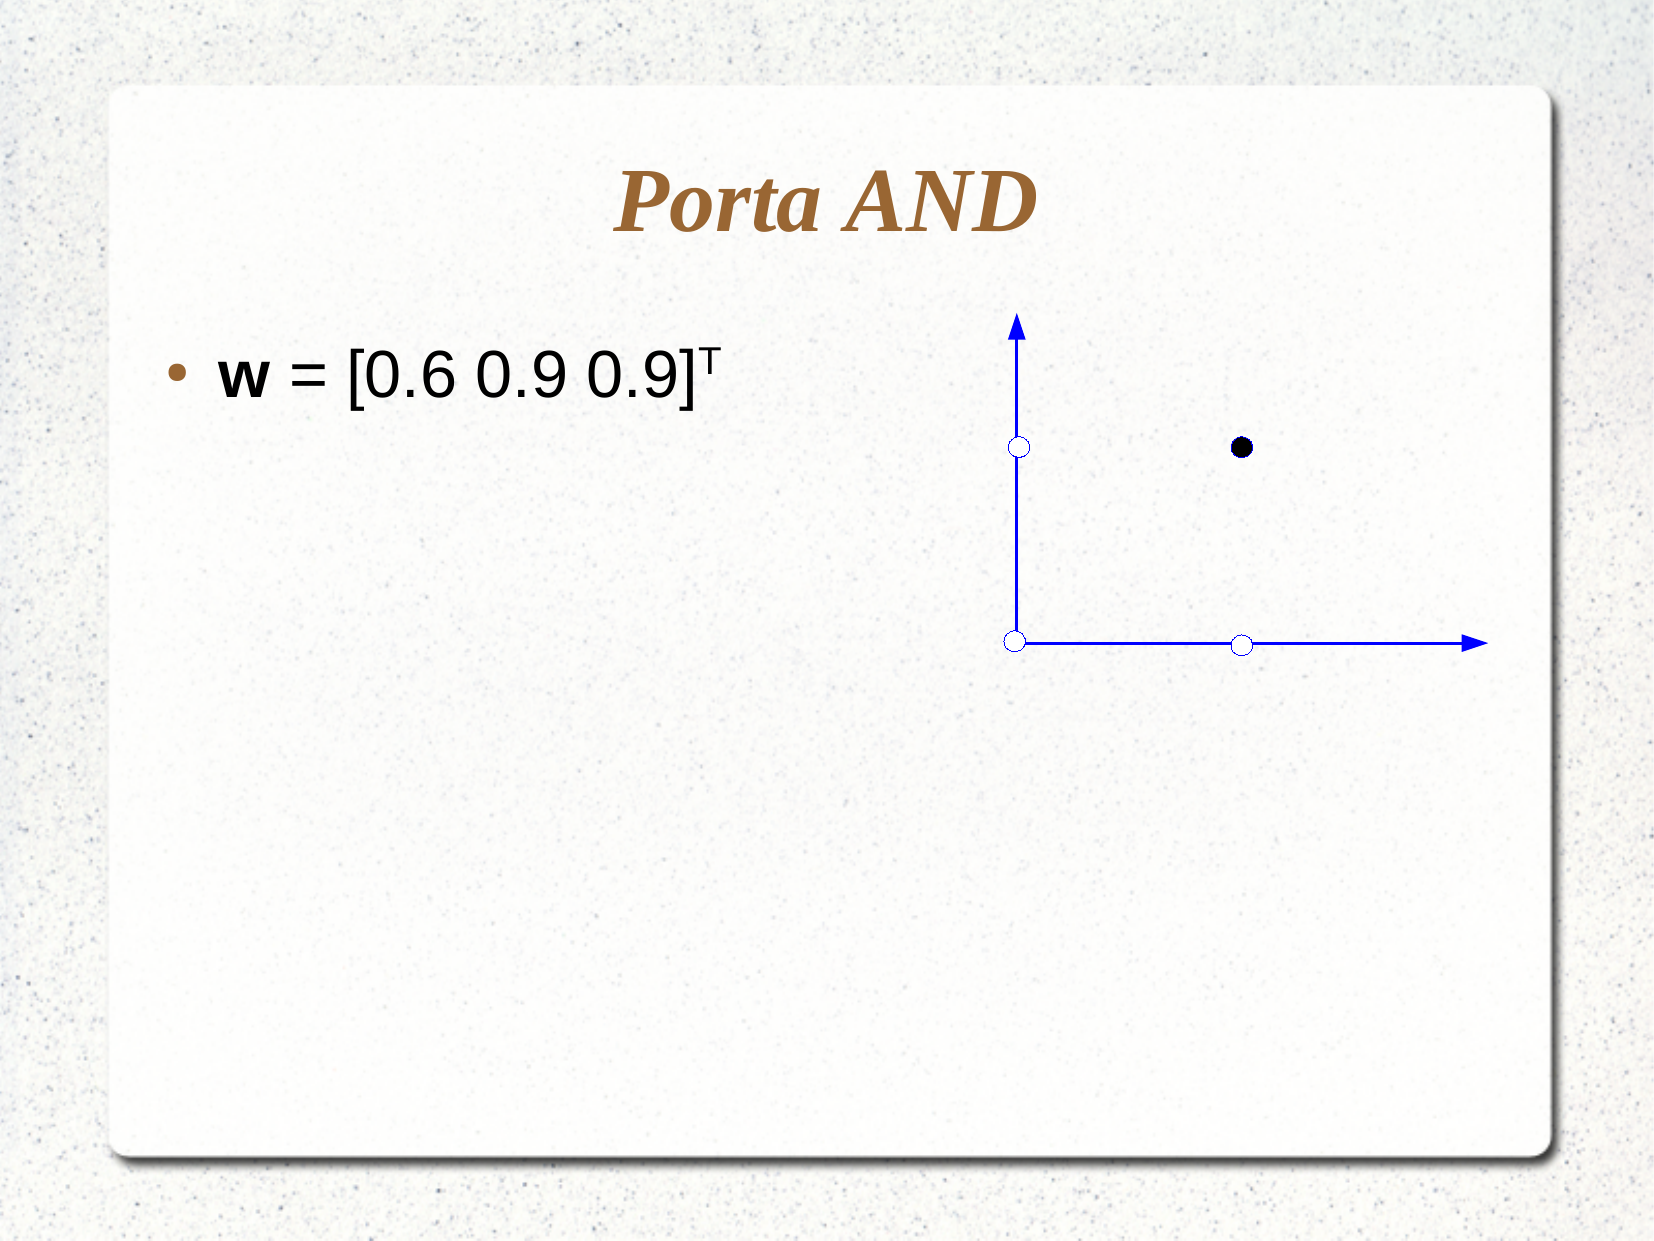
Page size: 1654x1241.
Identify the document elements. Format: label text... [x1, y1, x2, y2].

title Porta AND [118, 96, 1536, 304]
list w = [0.6 0.9 0.9]T [147, 336, 1506, 1241]
picture [0, 0, 1654, 1241]
